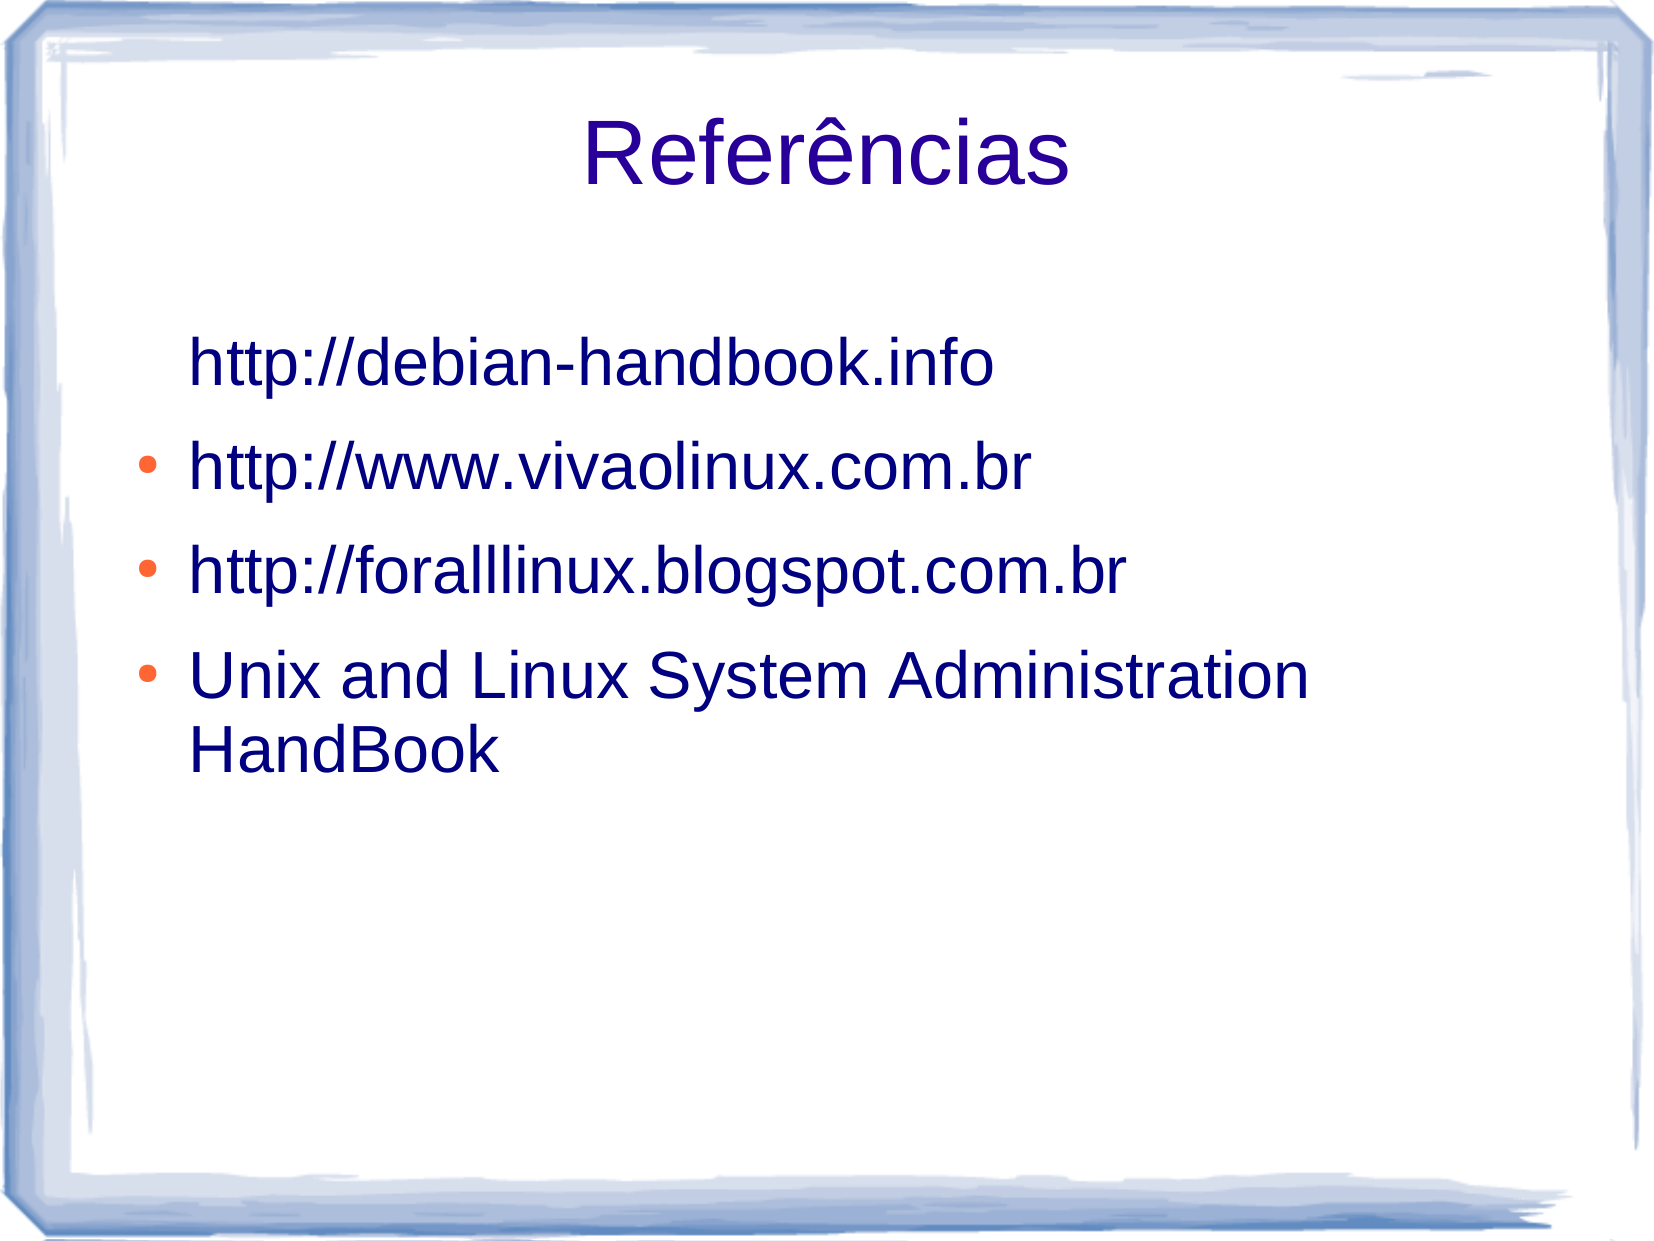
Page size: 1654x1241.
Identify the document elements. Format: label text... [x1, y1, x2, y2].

picture [0, 0, 1654, 1241]
list http://debian-handbook.info http://www.vivaolinux.com.br http://foralllinux.blogspot.com.br Unix and Linux System Administration HandBook [118, 324, 1571, 1045]
title Referências [82, 49, 1571, 257]
